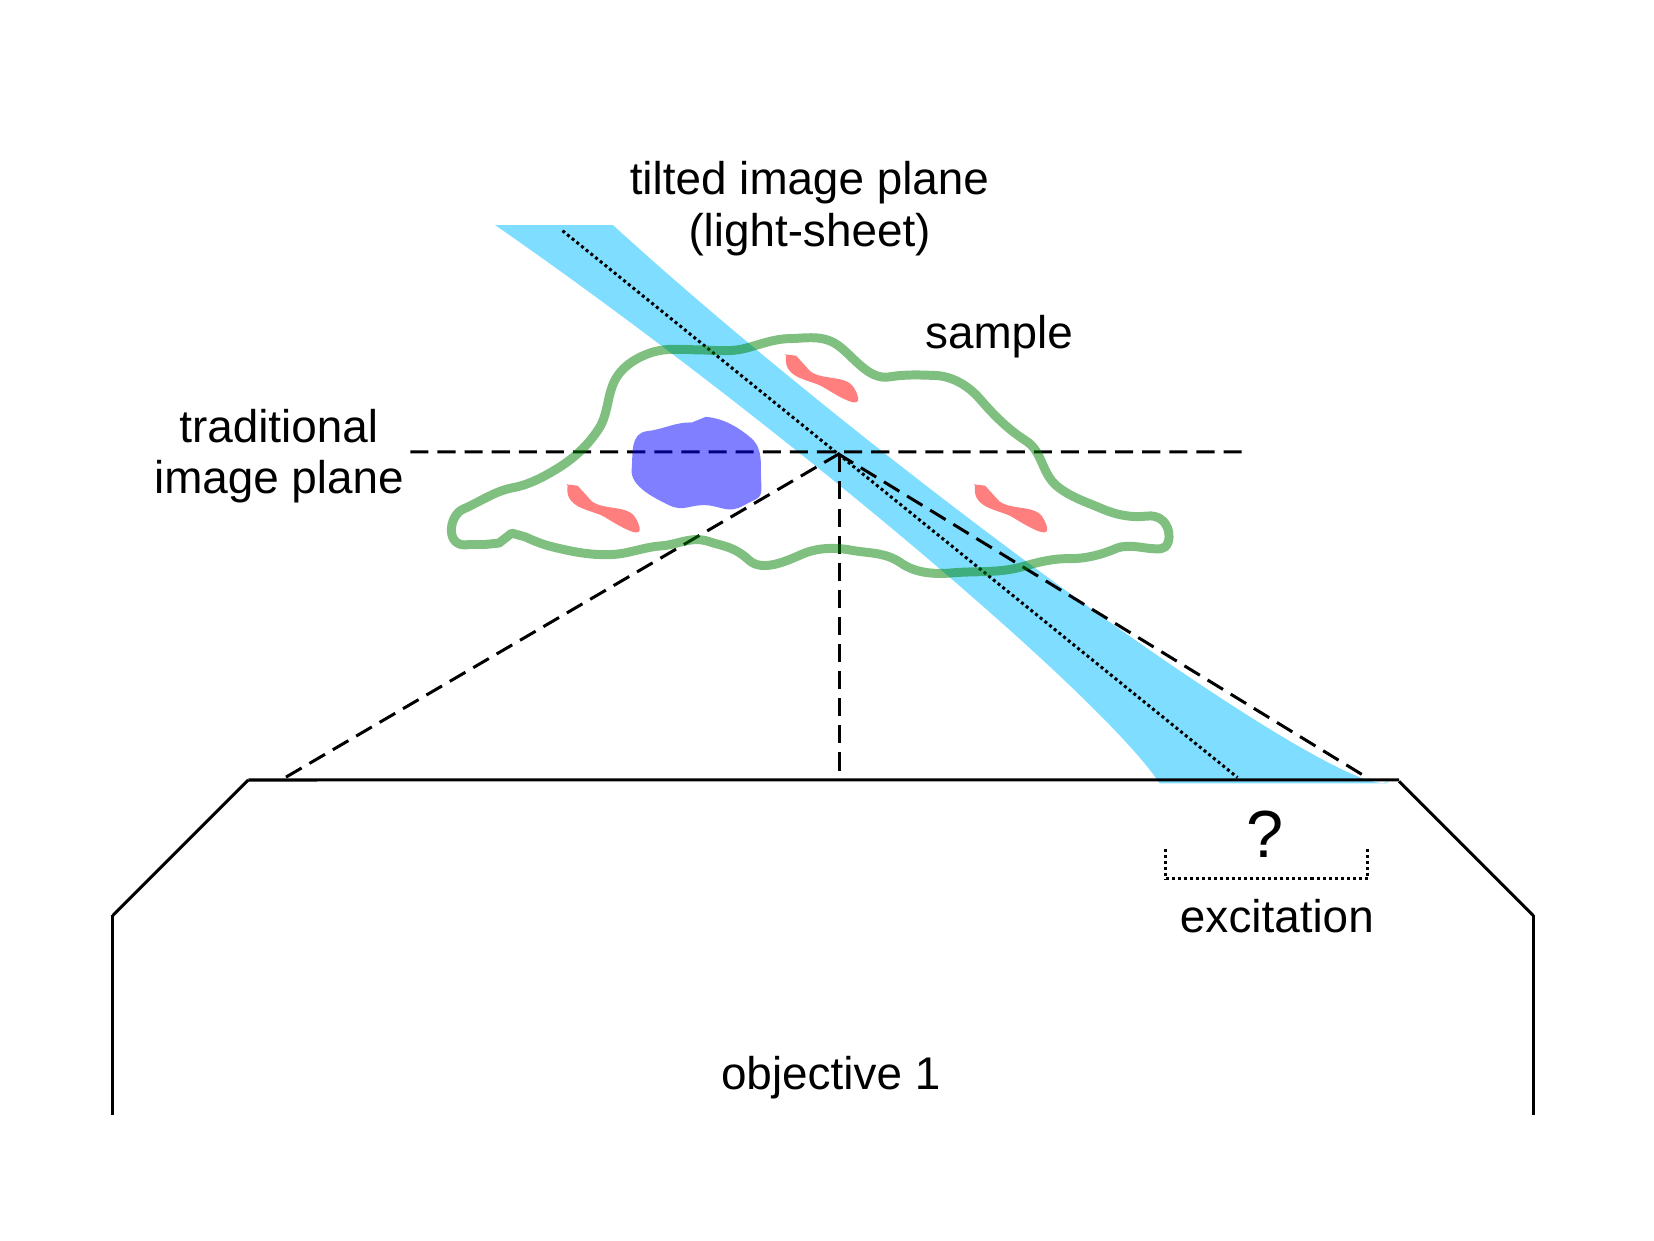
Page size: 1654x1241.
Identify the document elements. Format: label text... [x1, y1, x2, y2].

text_box objective 1 [640, 1040, 1021, 1112]
text_box [0, 0, 1654, 1238]
text_box excitation [1130, 883, 1424, 968]
text_box traditional image plane [132, 393, 426, 614]
text_box tilted image plane (light-sheet) [581, 145, 1039, 315]
text_box sample [882, 299, 1116, 381]
text_box ? [1200, 789, 1330, 889]
